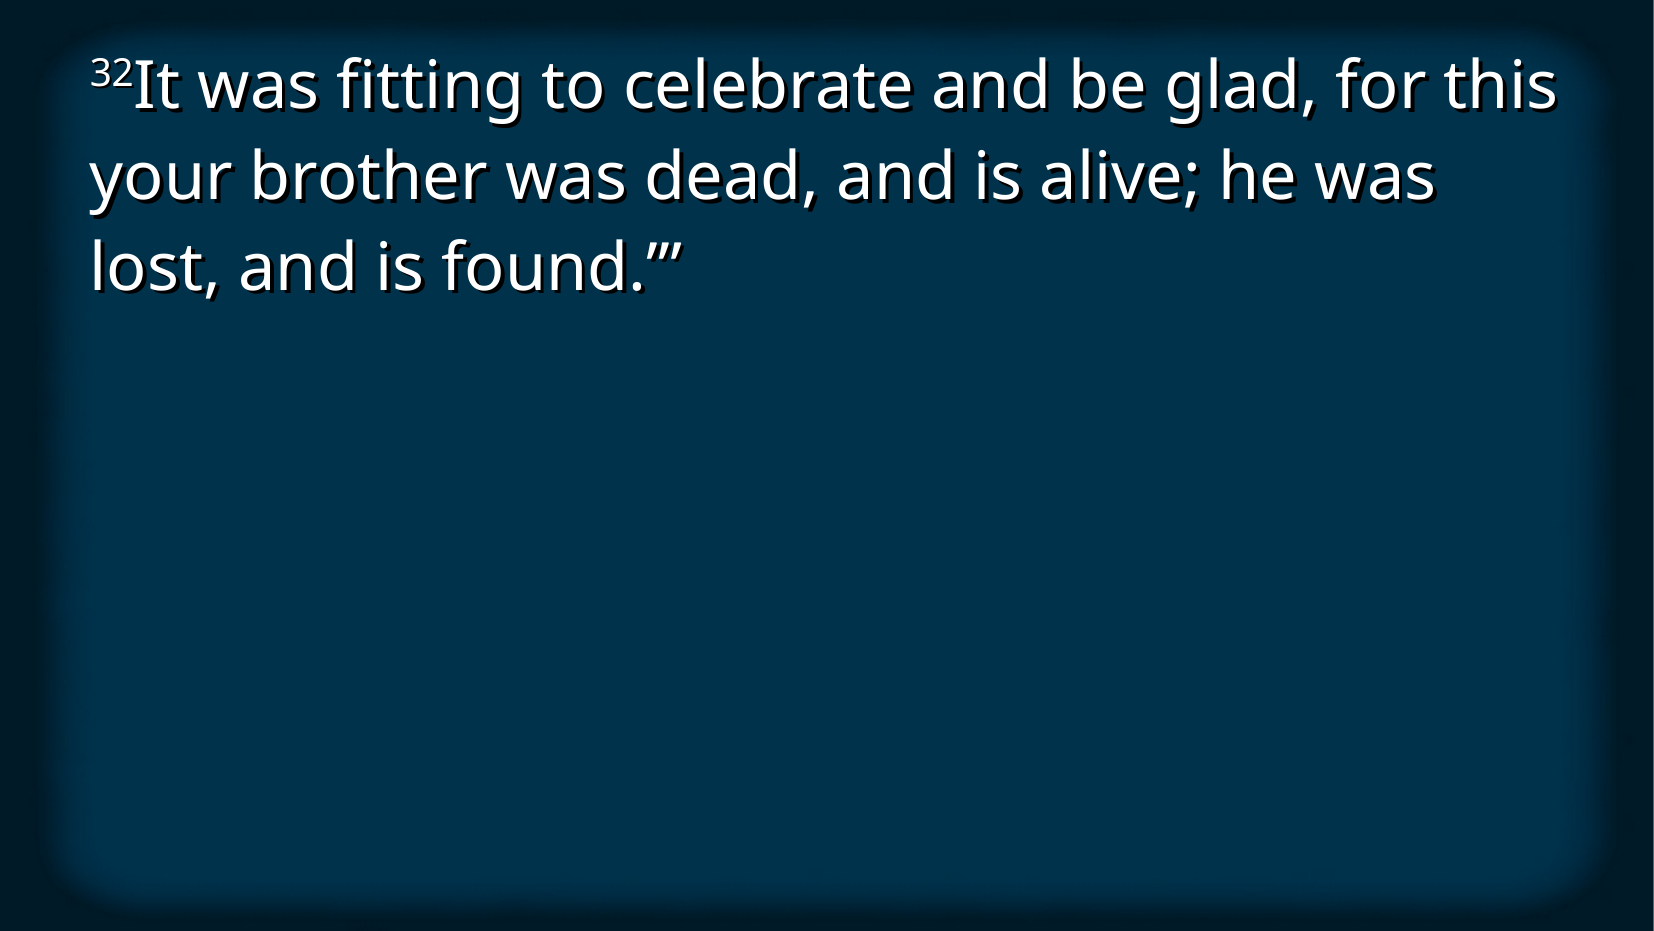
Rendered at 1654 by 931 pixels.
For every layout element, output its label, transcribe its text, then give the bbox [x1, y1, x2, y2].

text_box 32It was fitting to celebrate and be glad, for this your brother was dead, and is alive; he was lost, and is found.’” [75, 30, 1576, 312]
picture [0, 0, 1654, 931]
